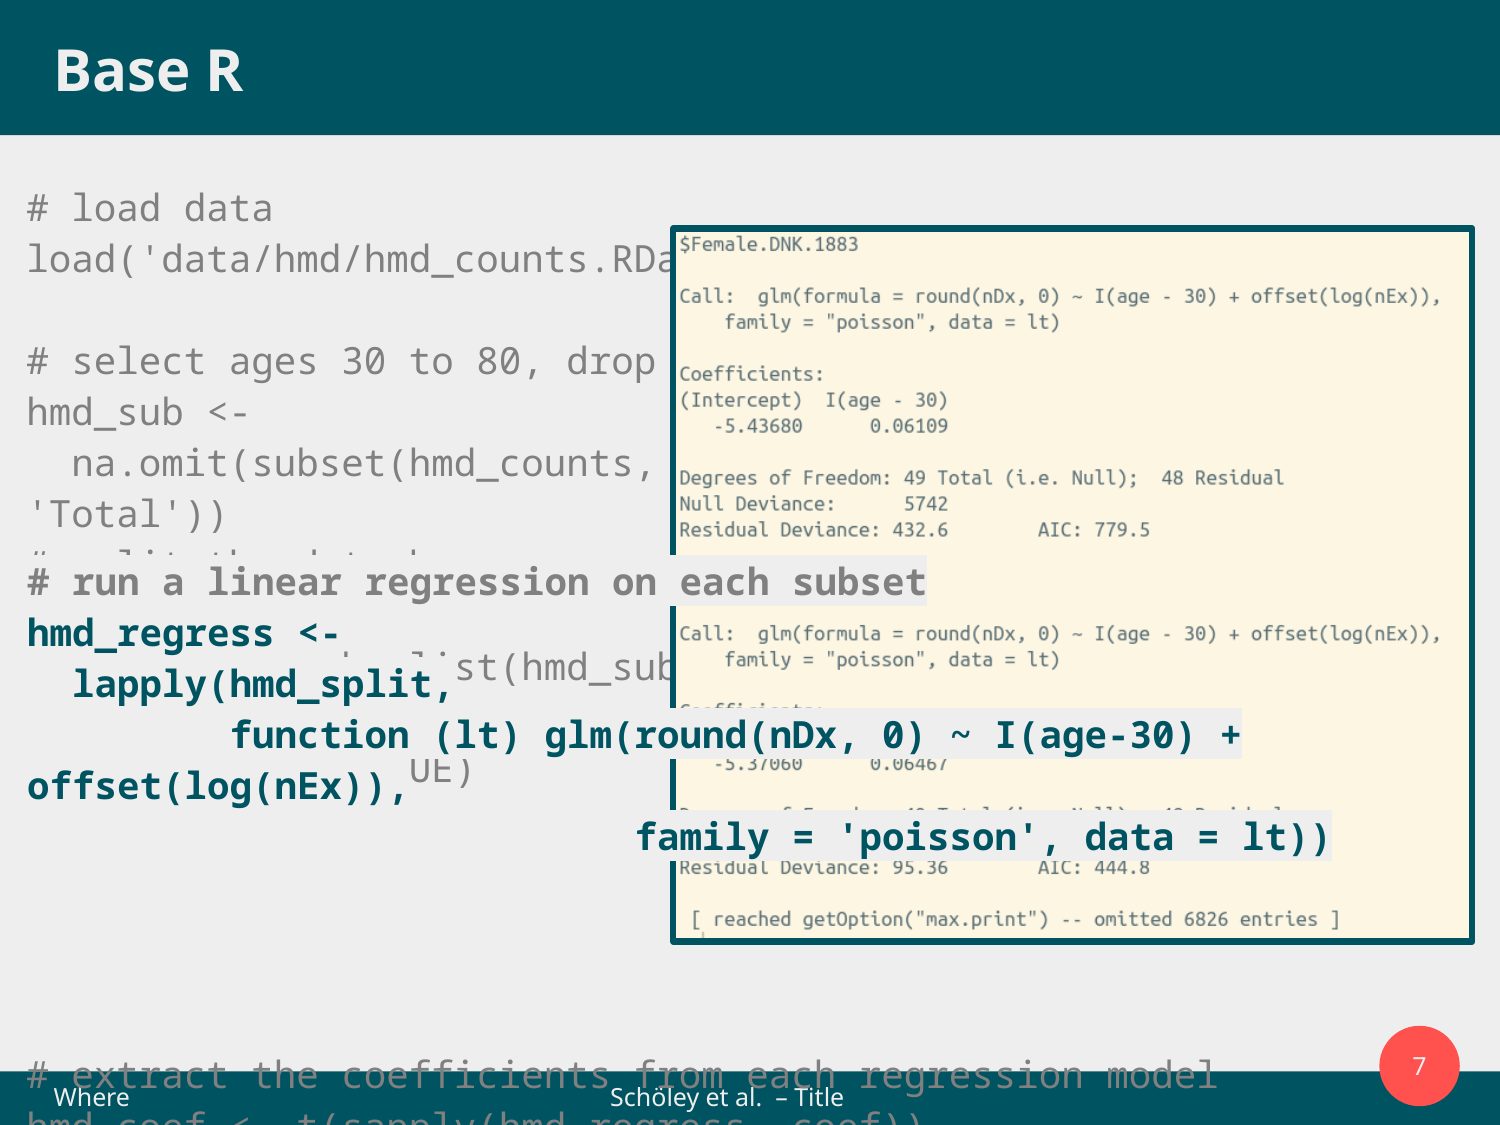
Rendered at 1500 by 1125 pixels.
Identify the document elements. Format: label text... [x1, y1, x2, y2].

text_box # load data load('data/hmd/hmd_counts.RData') # select ages 30 to 80, drop total counts, drop NAs hmd_sub <- na.omit(subset(hmd_counts, age >= 30 & age < 80 & sex != 'Total')) # split the data by sex, country and year hmd_split <- split(hmd_sub, list(hmd_sub$sex, hmd_sub$country, hmd_sub$period), drop = TRUE) # extract the coefficients from each regression model hmd_coef <- t(sapply(hmd_regress, coef)) # plot a versus b coefficients plot(x = hmd_coef[,1], y = hmd_coef[,2], main = 'Gompertz correlation', xlab = 'a', ylab = 'b') [11, 174, 1489, 1020]
picture [676, 231, 1470, 939]
text_box # run a linear regression on each subset hmd_regress <- lapply(hmd_split, function (lt) glm(round(nDx, 0) ~ I(age-30) + offset(log(nEx)), family = 'poisson', data = lt)) [12, 547, 1393, 790]
title Base R [53, 0, 1447, 141]
